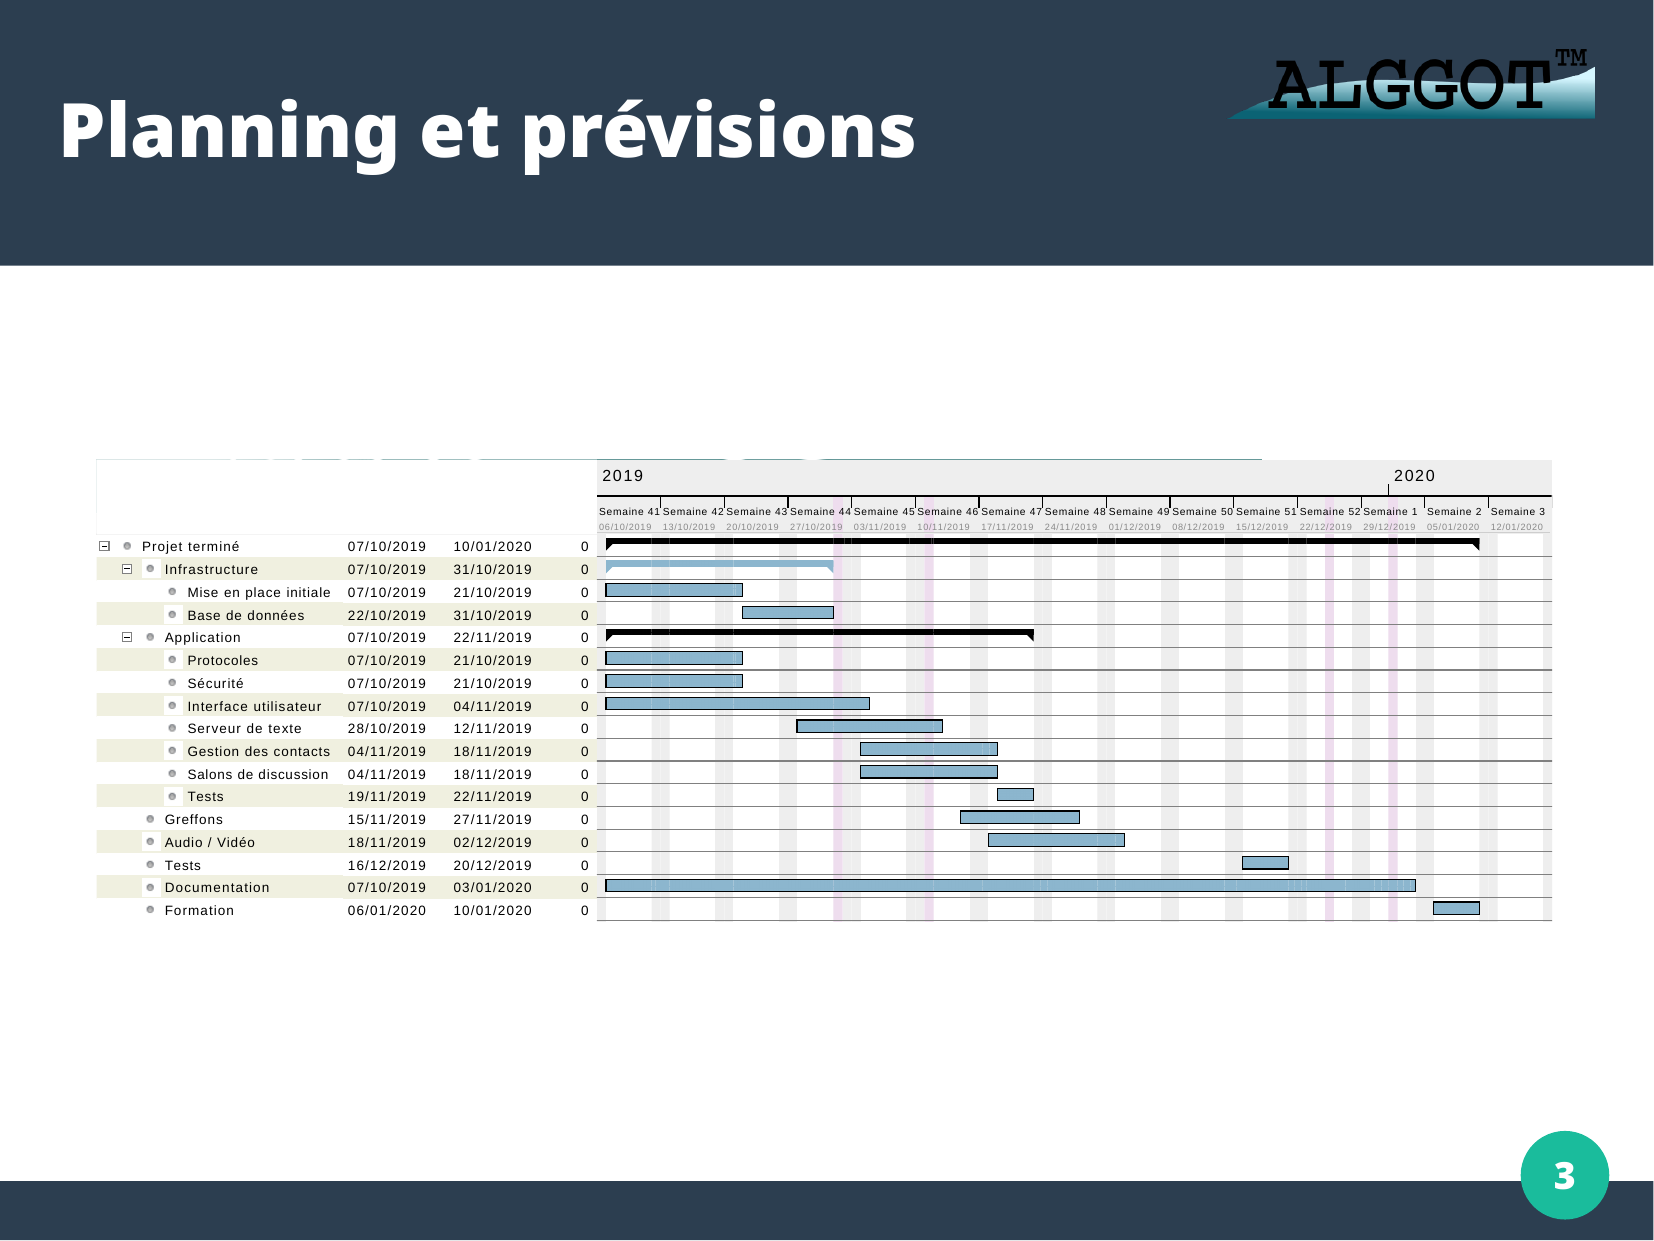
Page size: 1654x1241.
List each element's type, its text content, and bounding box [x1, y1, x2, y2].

title Planning et prévisions [59, 49, 1227, 207]
picture [1227, 49, 1595, 119]
picture [61, 442, 1592, 945]
